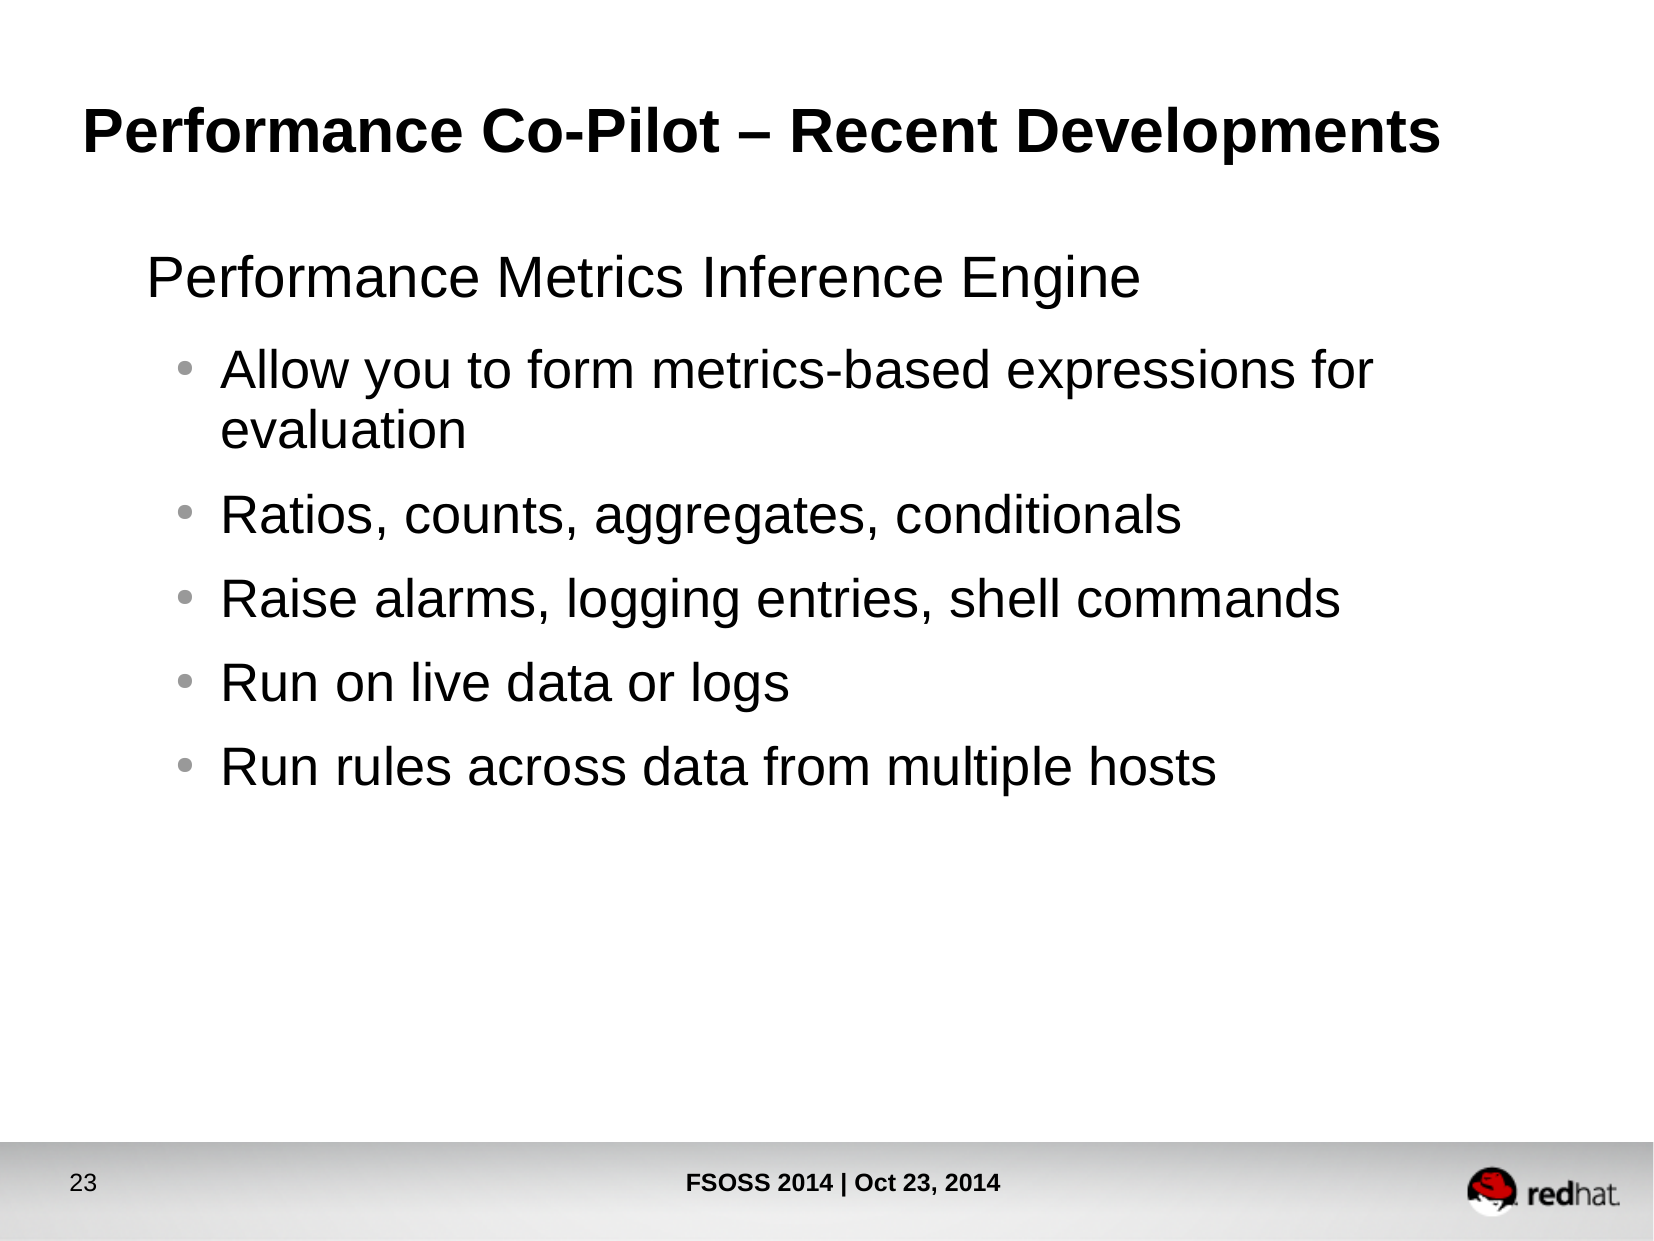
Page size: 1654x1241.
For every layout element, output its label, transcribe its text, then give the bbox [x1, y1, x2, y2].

title Performance Co-Pilot – Recent Developments [82, 37, 1571, 226]
list Performance Metrics Inference Engine Allow you to form metrics-based expressions for evaluation Ratios, counts, aggregates, conditionals Raise alarms, logging entries, shell commands Run on live data or logs Run rules across data from multiple hosts [86, 244, 1576, 1039]
picture [0, 1142, 1654, 1241]
